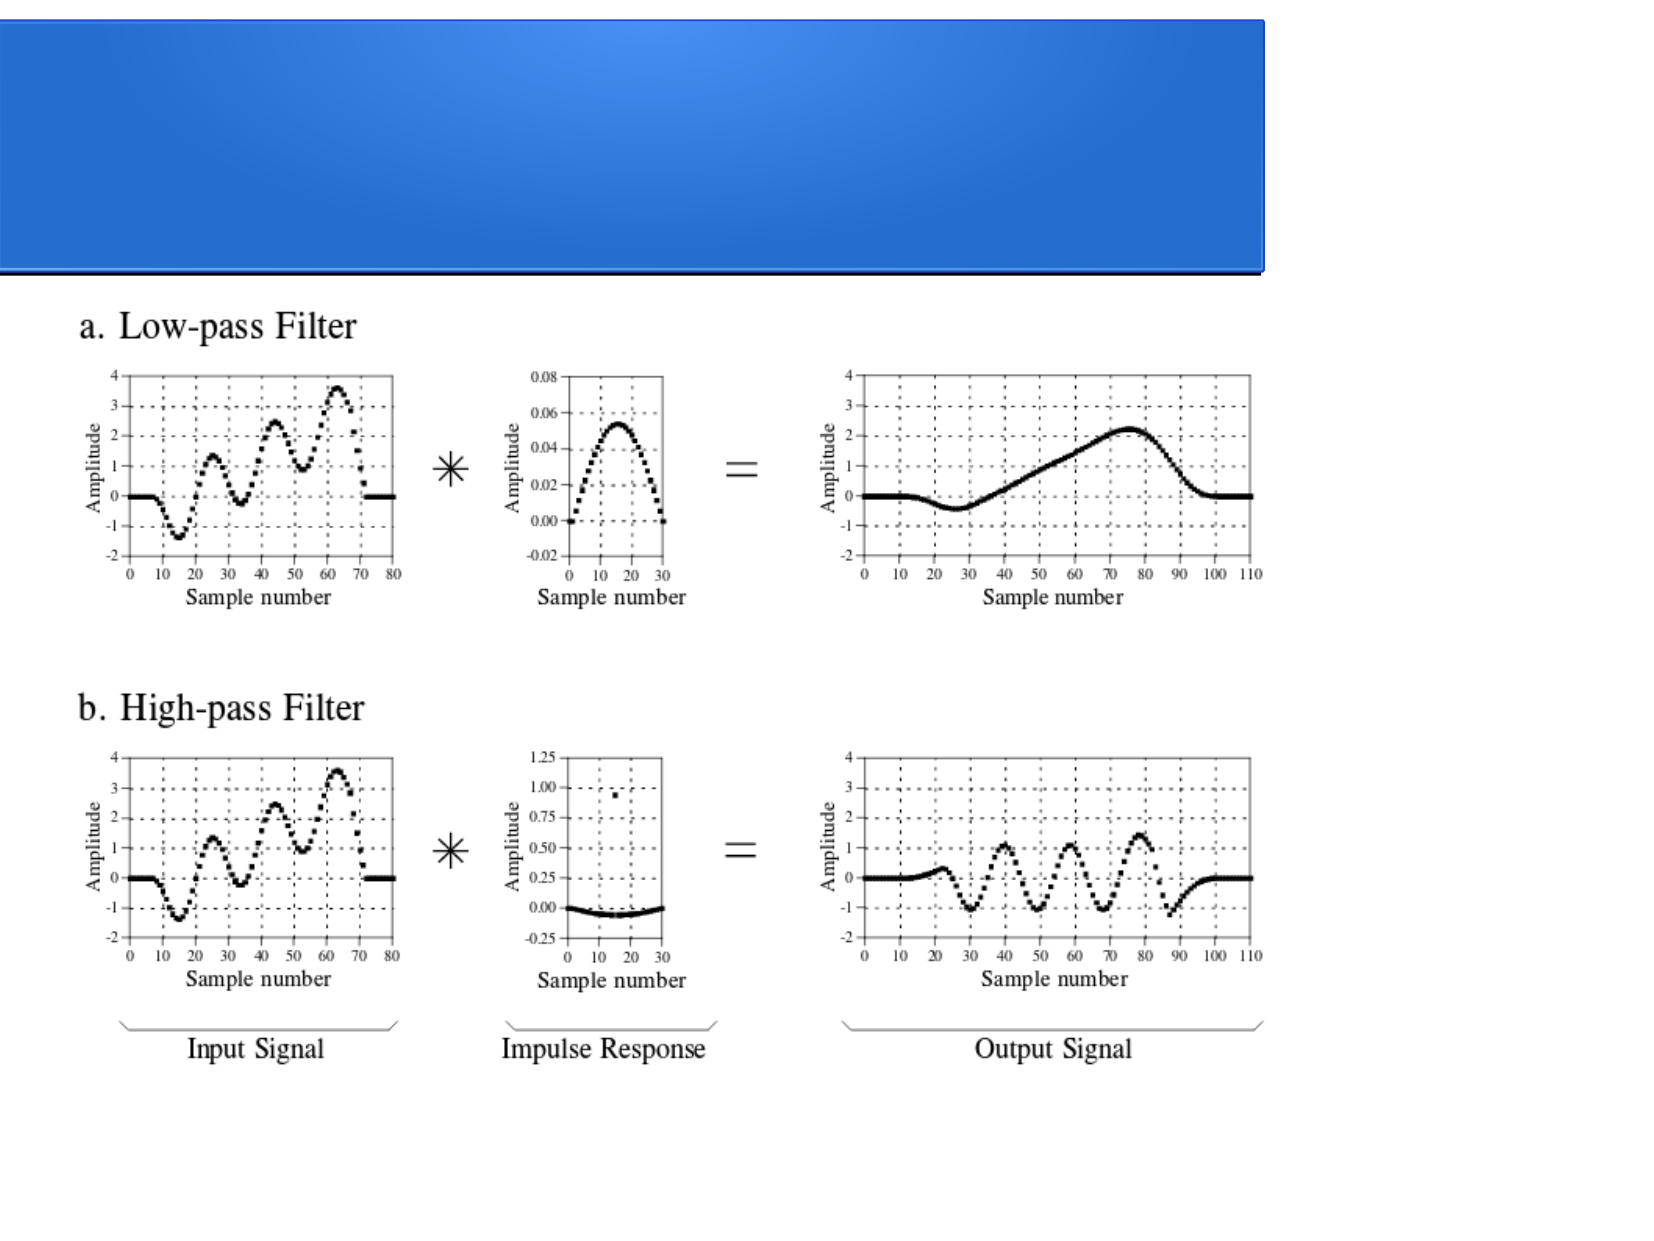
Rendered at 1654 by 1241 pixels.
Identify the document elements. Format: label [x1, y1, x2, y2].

picture [75, 309, 1283, 1111]
